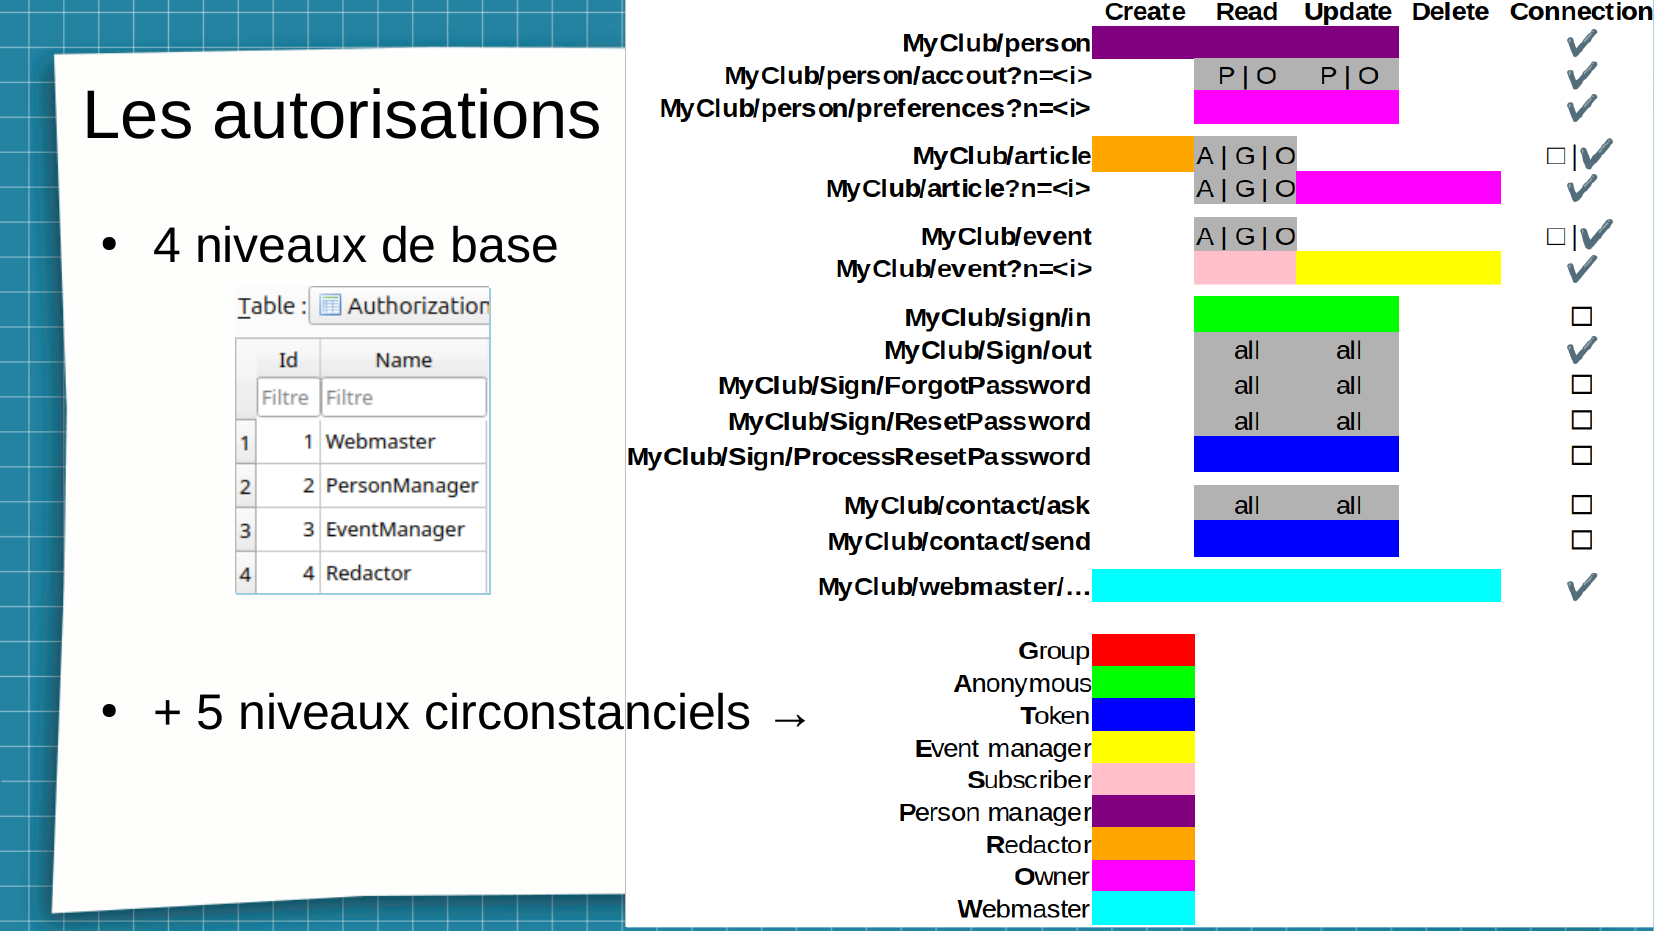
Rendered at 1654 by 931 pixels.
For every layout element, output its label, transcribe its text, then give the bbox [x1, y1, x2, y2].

title Les autorisations [82, 37, 625, 193]
picture [0, 0, 1654, 931]
list 4 niveaux de base + 5 niveaux circonstanciels → [82, 217, 1571, 758]
